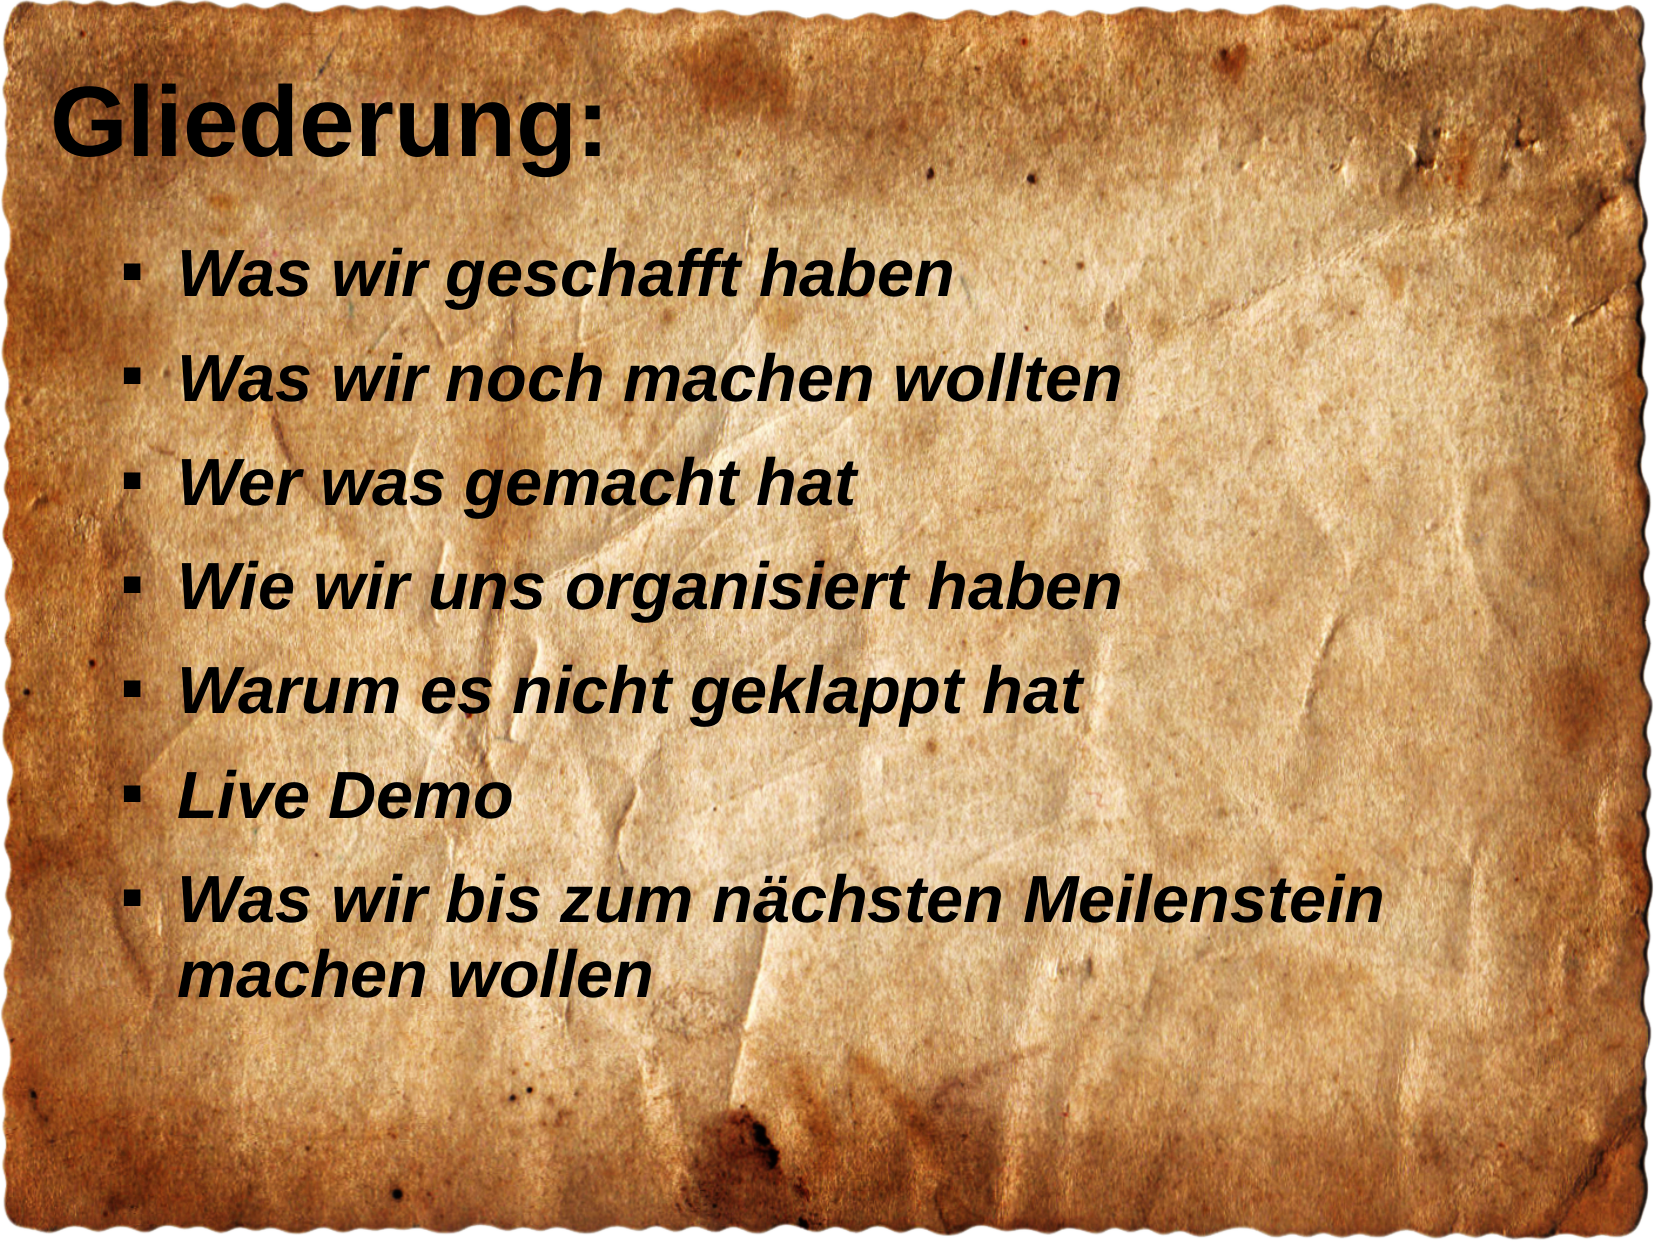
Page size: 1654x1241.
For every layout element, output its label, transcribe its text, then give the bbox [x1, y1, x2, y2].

picture [0, 0, 1654, 1241]
text_box Gliederung: [35, 58, 961, 201]
list Was wir geschafft haben Was wir noch machen wollten Wer was gemacht hat Wie wir uns organisiert haben Warum es nicht geklappt hat Live Demo Was wir bis zum nächsten Meilenstein machen wollen [106, 236, 1654, 1112]
